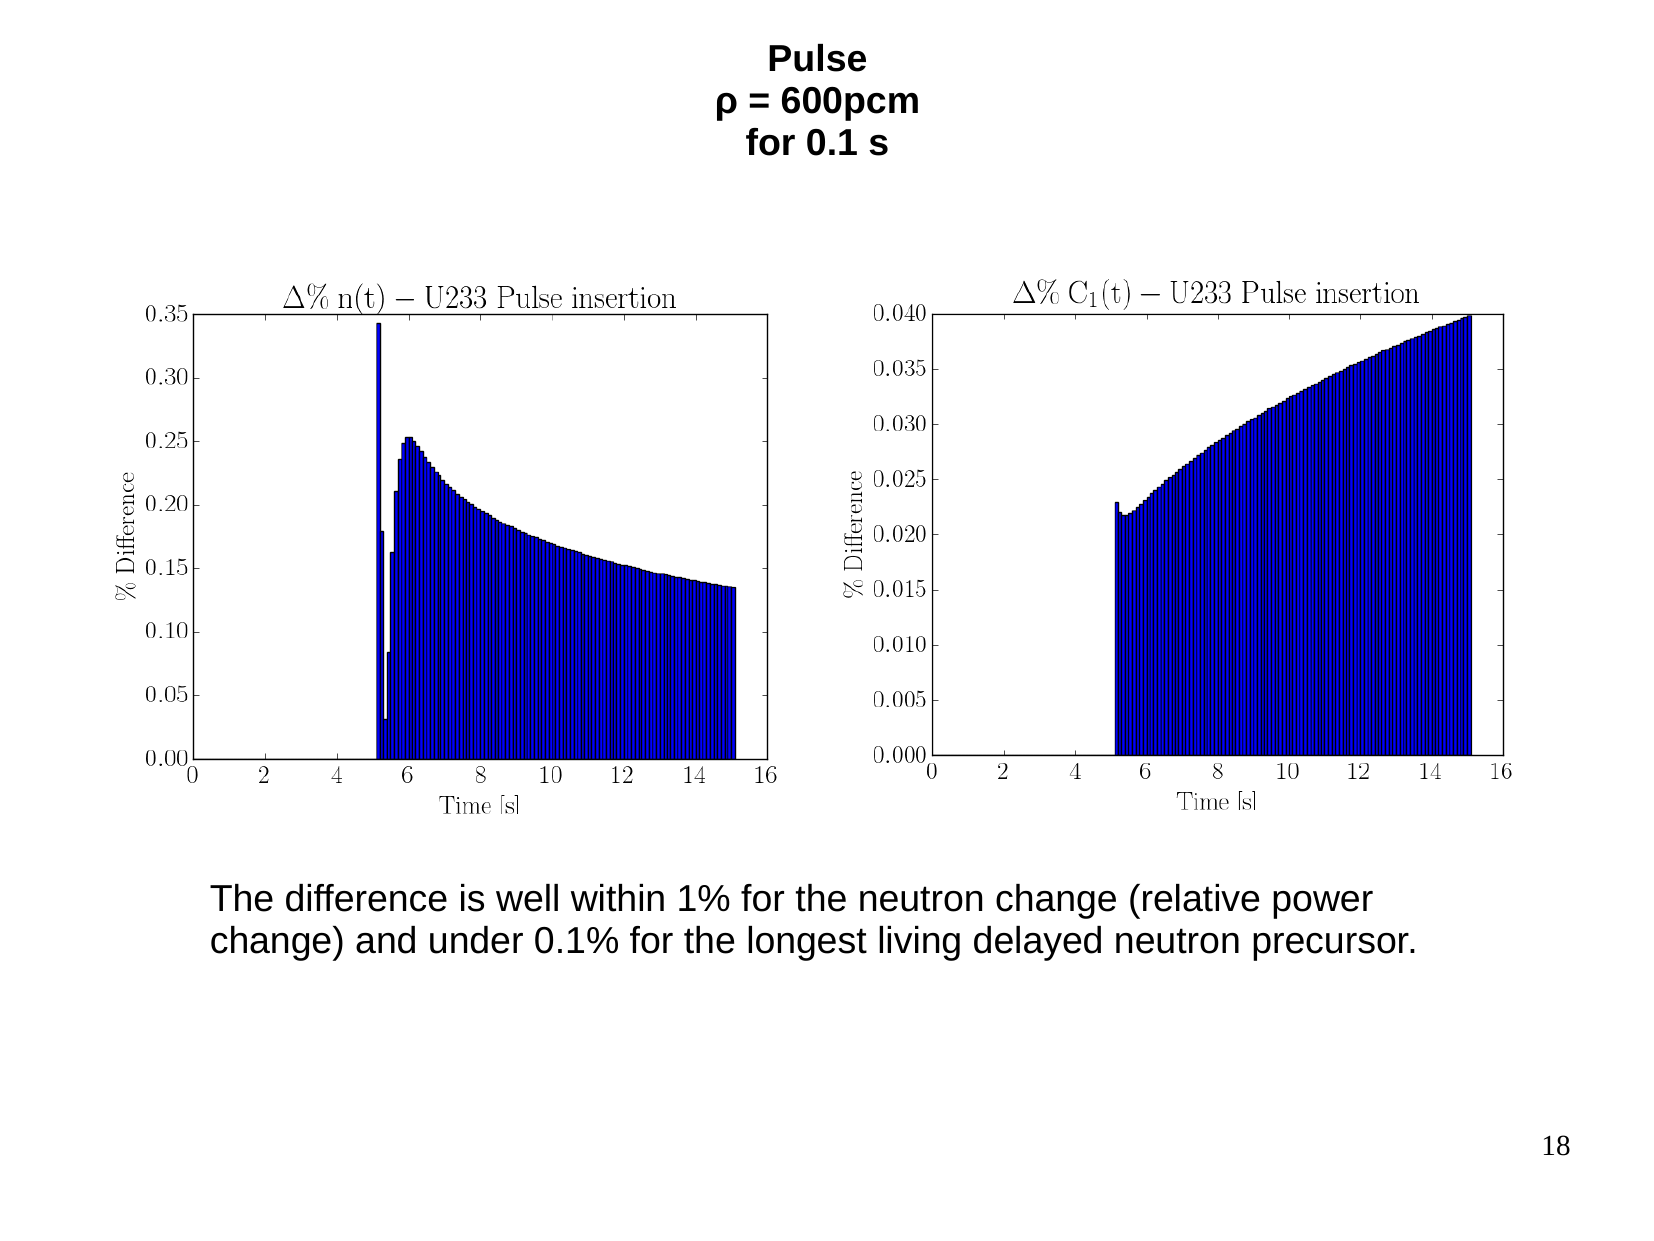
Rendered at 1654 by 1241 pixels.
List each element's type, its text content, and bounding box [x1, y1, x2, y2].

picture [100, 258, 1576, 814]
text_box The difference is well within 1% for the neutron change (relative power change) and under 0.1% for the longest living delayed neutron precursor. [195, 870, 1501, 969]
text_box Pulse ρ = 600pcm for 0.1 s [675, 30, 961, 171]
